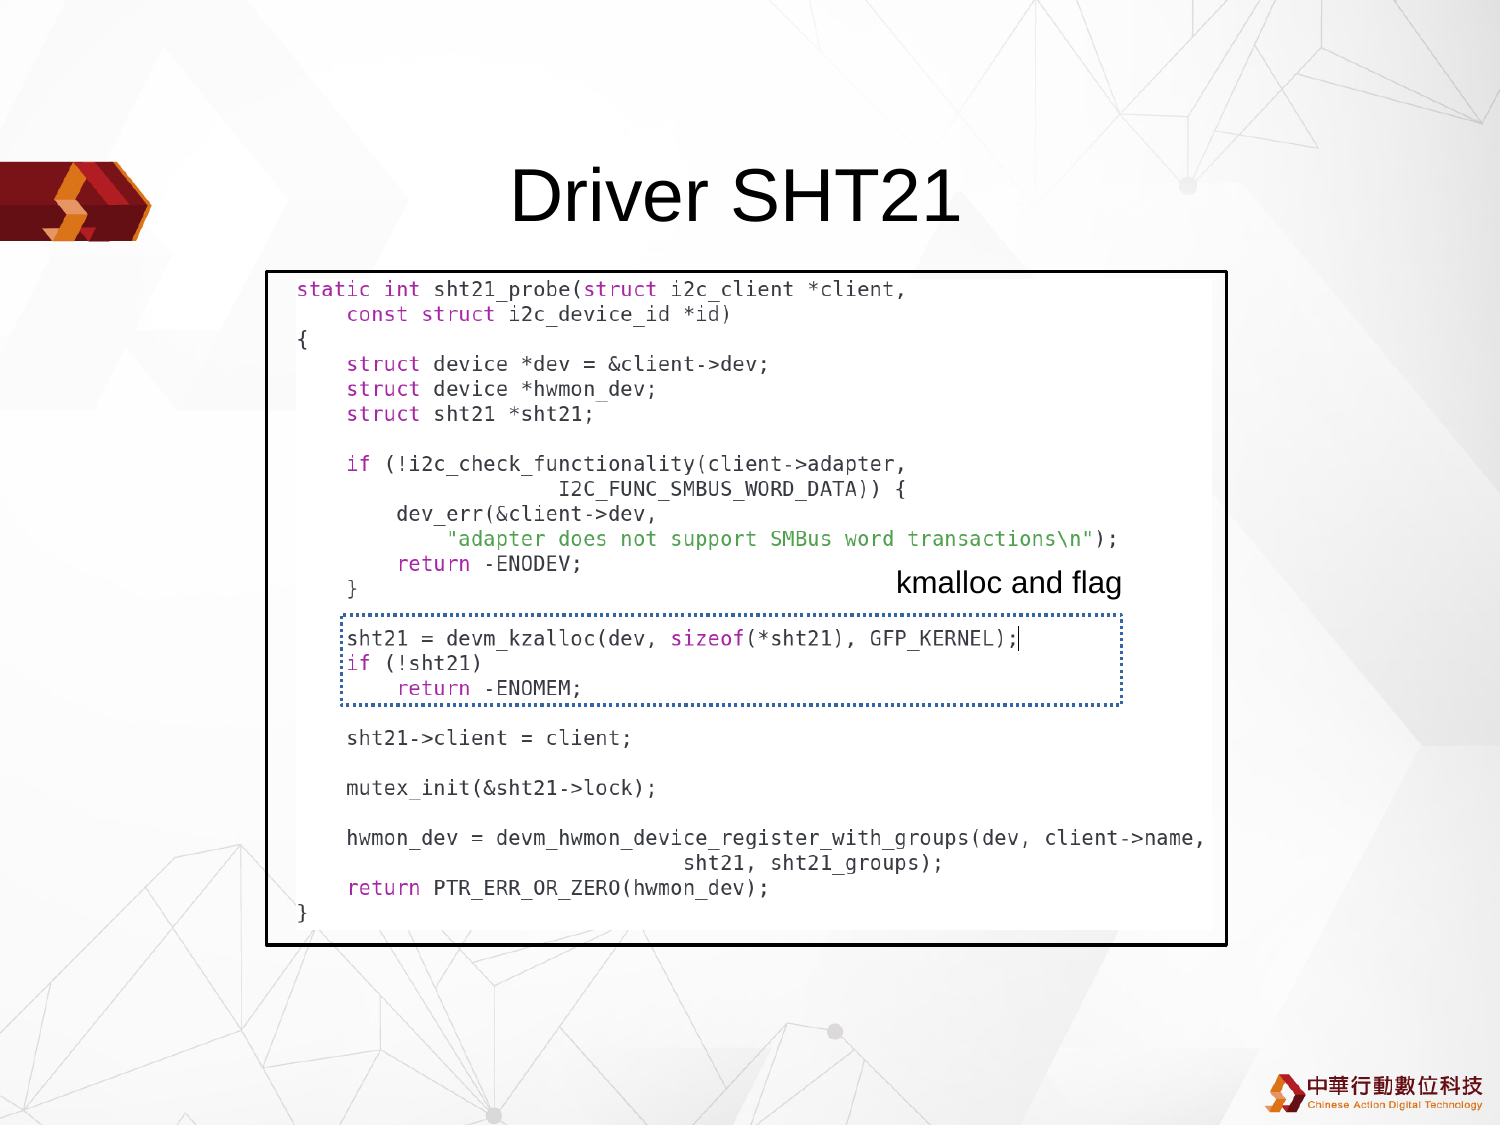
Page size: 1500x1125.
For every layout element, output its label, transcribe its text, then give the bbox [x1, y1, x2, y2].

text_box kmalloc and flag [881, 554, 1152, 608]
picture [0, 0, 1500, 1125]
title Driver SHT21 [107, 119, 1367, 272]
